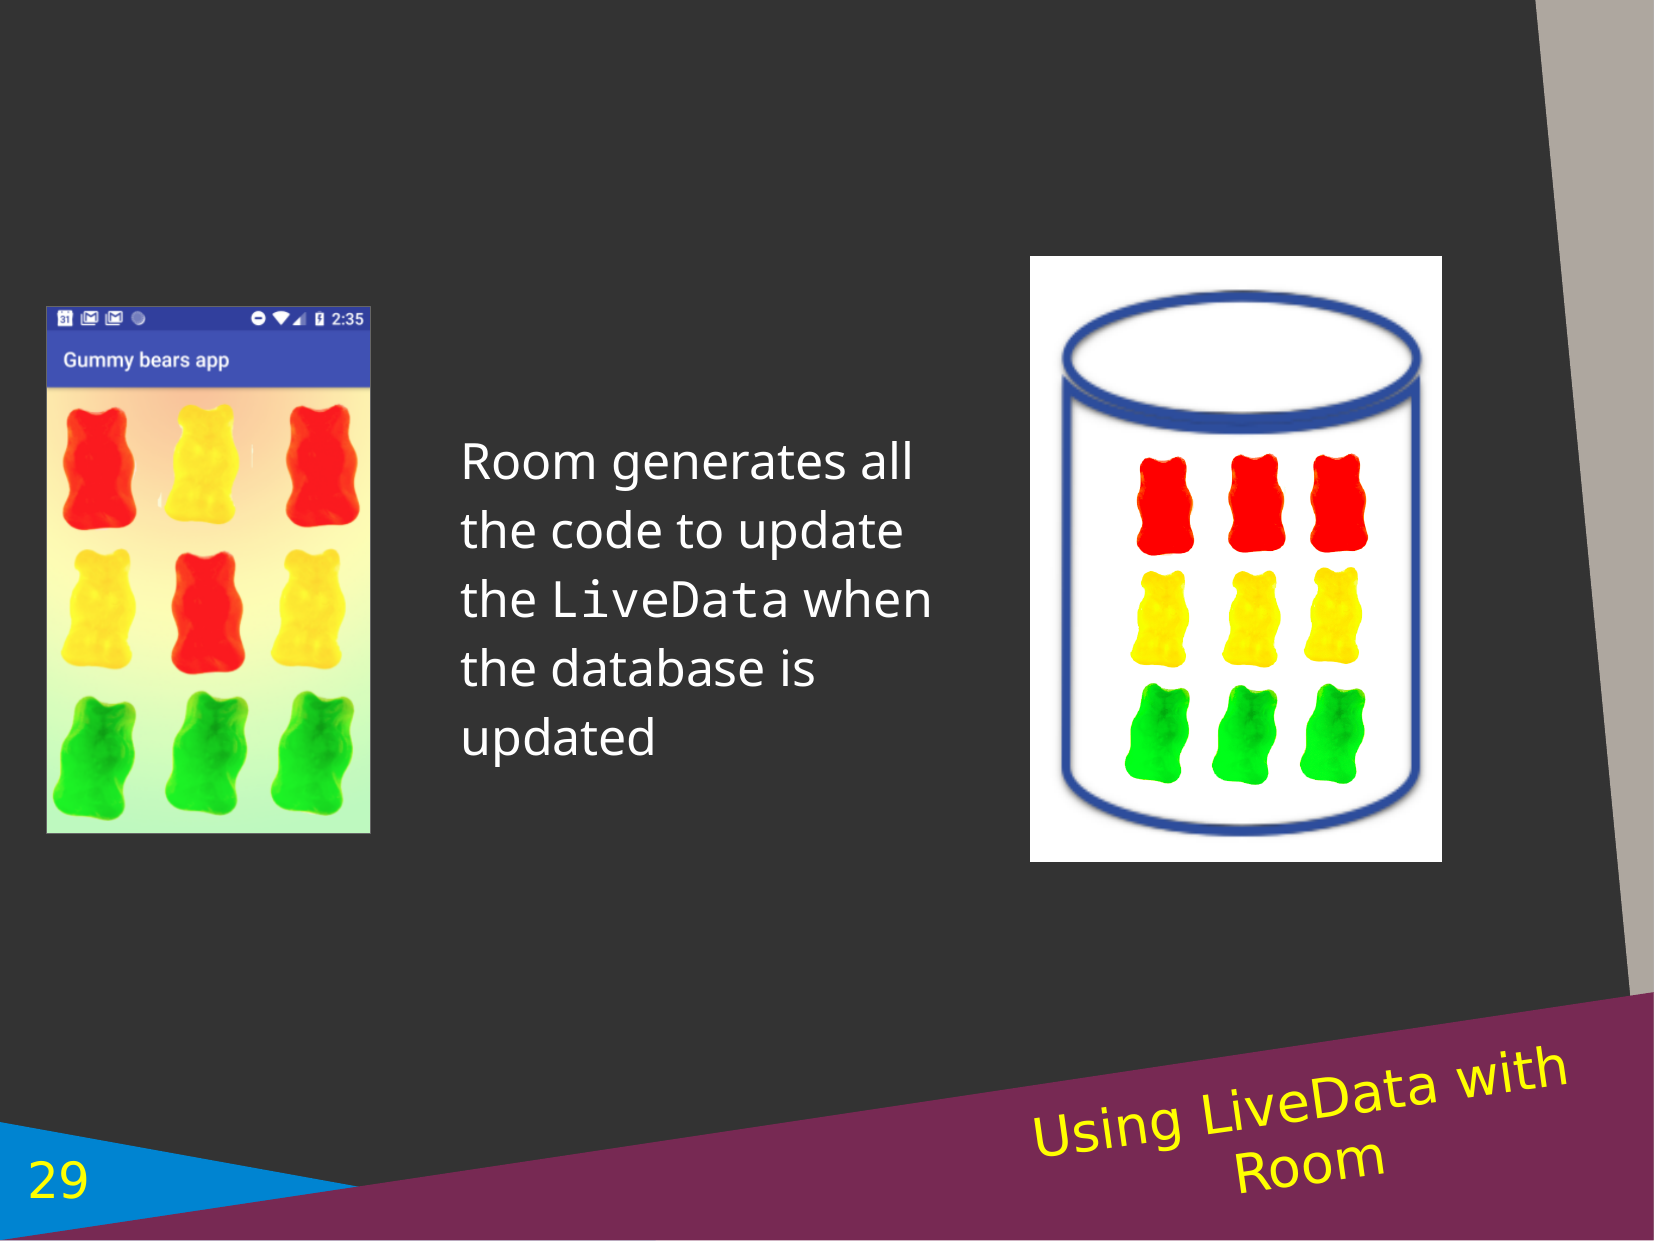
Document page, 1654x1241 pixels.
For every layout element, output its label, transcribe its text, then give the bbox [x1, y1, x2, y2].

title Using LiveData with Room [956, 995, 1654, 1241]
picture [47, 307, 370, 833]
list Room generates all the code to update the LiveData when the database is updated [445, 405, 986, 735]
picture [1030, 256, 1442, 862]
